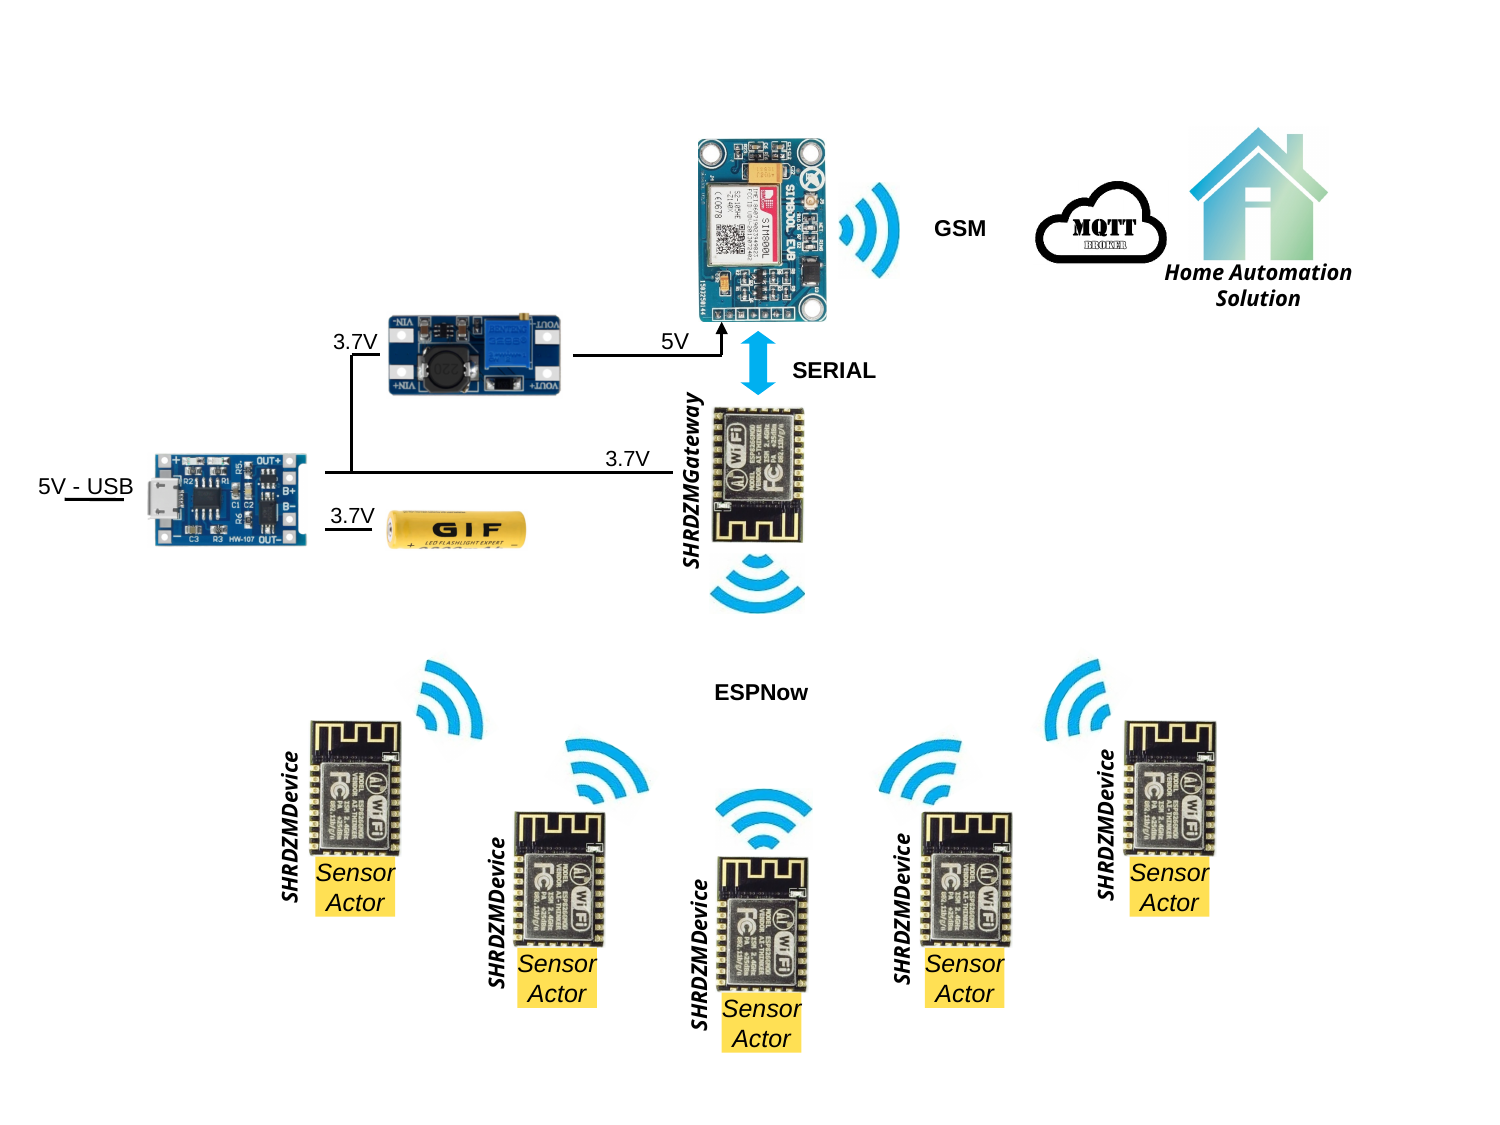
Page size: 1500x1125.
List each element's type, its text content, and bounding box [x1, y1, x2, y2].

text_box 3.7V [333, 327, 378, 354]
text_box Home Automation Solution [1164, 258, 1353, 311]
text_box 5V [660, 326, 690, 354]
picture [1122, 720, 1217, 857]
text_box SHRDZMDevice [275, 751, 303, 904]
text_box 3.7V [330, 501, 376, 528]
text_box Sensor Actor [315, 856, 396, 917]
picture [1033, 180, 1169, 265]
text_box Sensor Actor [517, 947, 597, 1008]
picture [868, 723, 1013, 948]
text_box SHRDZMDevice [482, 837, 509, 990]
picture [838, 182, 900, 279]
picture [393, 648, 499, 763]
text_box SHRDZMGateway [676, 393, 704, 570]
text_box Sensor Actor [924, 947, 1005, 1008]
picture [709, 553, 805, 615]
picture [385, 509, 528, 551]
picture [308, 720, 402, 857]
picture [711, 406, 805, 543]
picture [698, 138, 827, 322]
picture [147, 452, 308, 548]
text_box Sensor Actor [721, 992, 802, 1053]
text_box [740, 330, 776, 396]
picture [386, 311, 563, 399]
text_box ESPNow [714, 677, 809, 706]
text_box Sensor Actor [1129, 856, 1210, 917]
picture [715, 856, 809, 993]
text_box SERIAL [792, 355, 877, 383]
text_box SHRDZMDevice [1091, 748, 1118, 902]
text_box SHRDZMDevice [685, 878, 712, 1032]
text_box GSM [934, 213, 987, 242]
text_box 5V - USB [38, 471, 134, 500]
picture [1029, 647, 1133, 763]
text_box SHRDZMDevice [888, 833, 915, 986]
text_box 3.7V [605, 445, 651, 472]
picture [715, 788, 813, 850]
picture [1188, 126, 1329, 258]
picture [512, 723, 660, 948]
